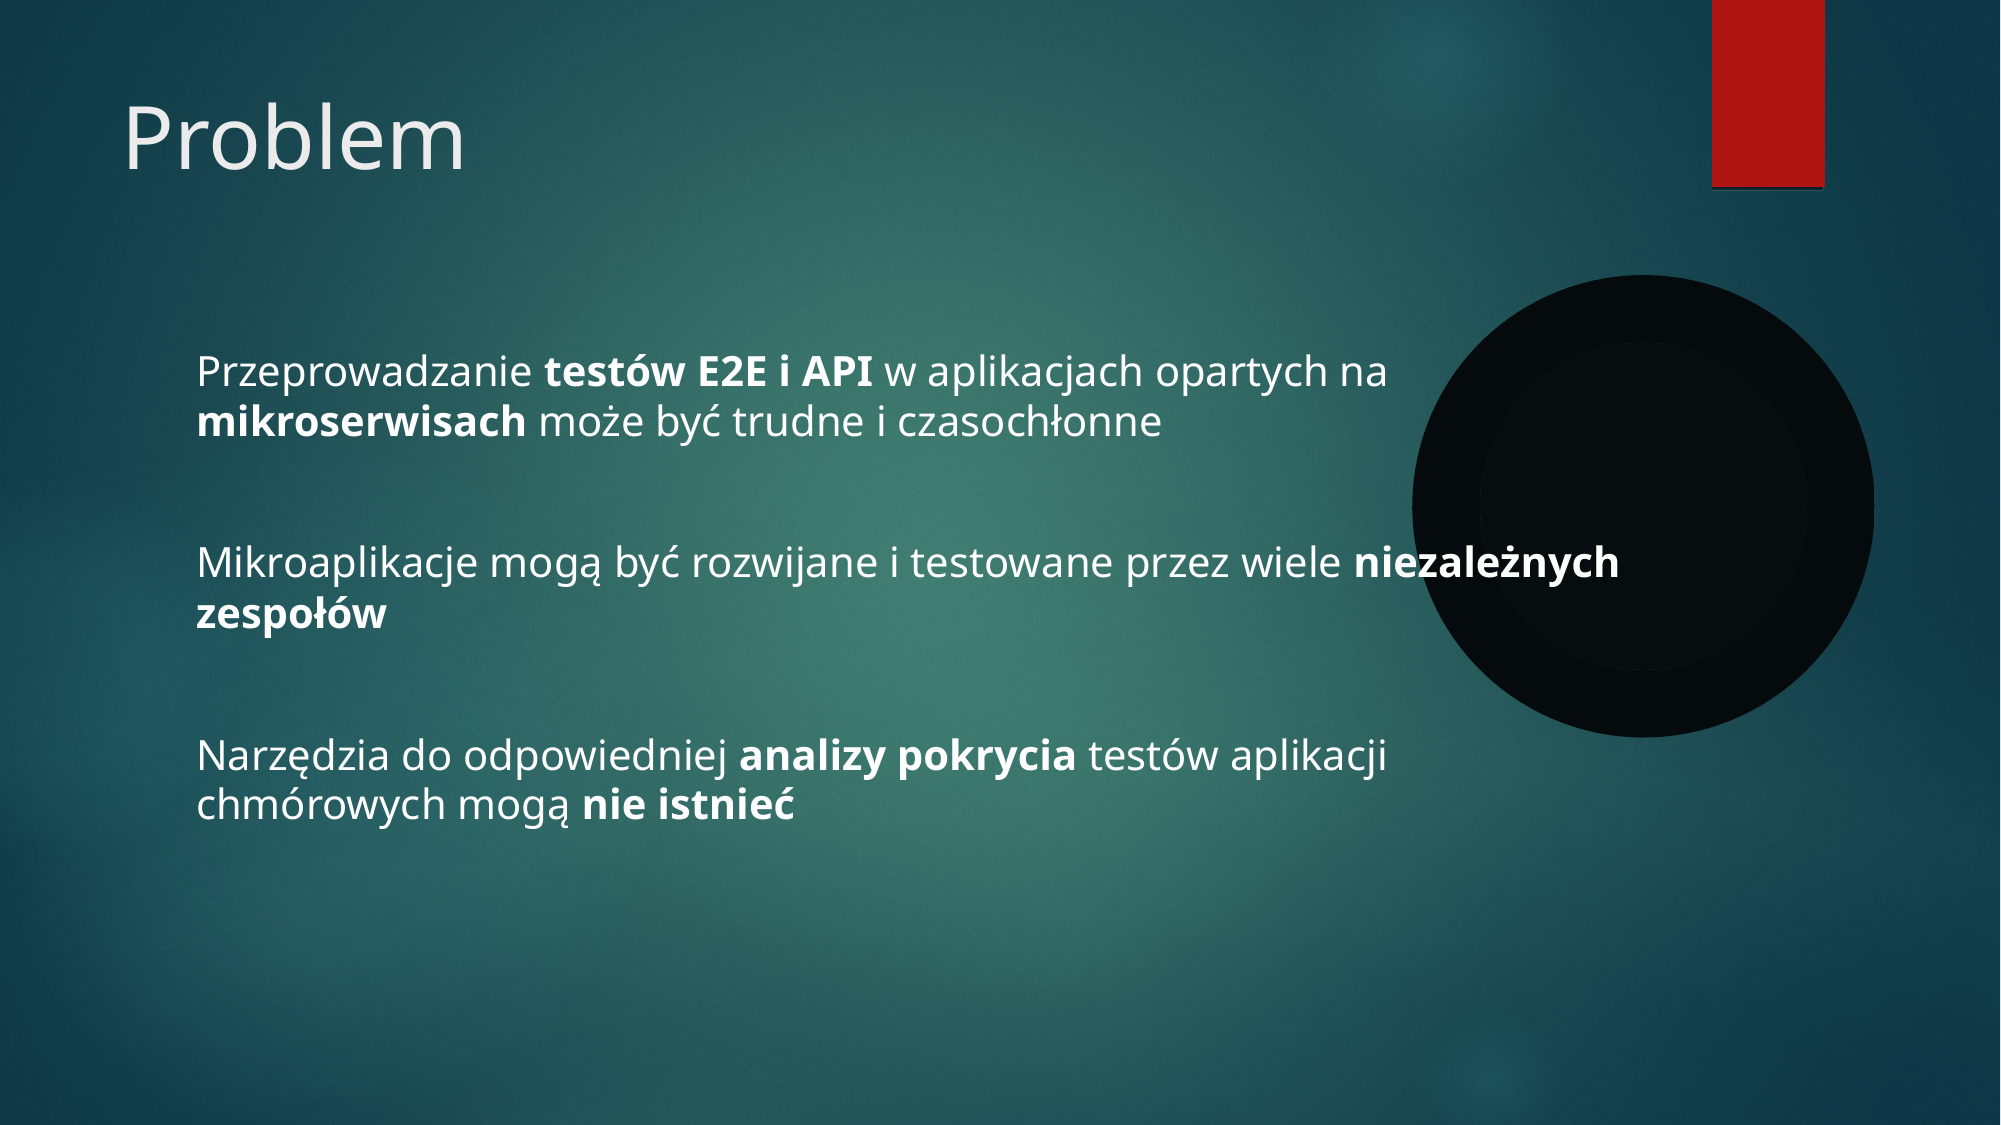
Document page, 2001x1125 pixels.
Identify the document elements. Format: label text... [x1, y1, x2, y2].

list Przeprowadzanie testów E2E i API w aplikacjach opartych na mikroserwisach może być trudne i czasochłonne Mikroaplikacje mogą być rozwijane i testowane przez wiele niezależnych zespołów Narzędzia do odpowiedniej analizy pokrycia testów aplikacji chmórowych mogą nie istnieć [181, 336, 1649, 1026]
title Problem [106, 74, 1649, 305]
